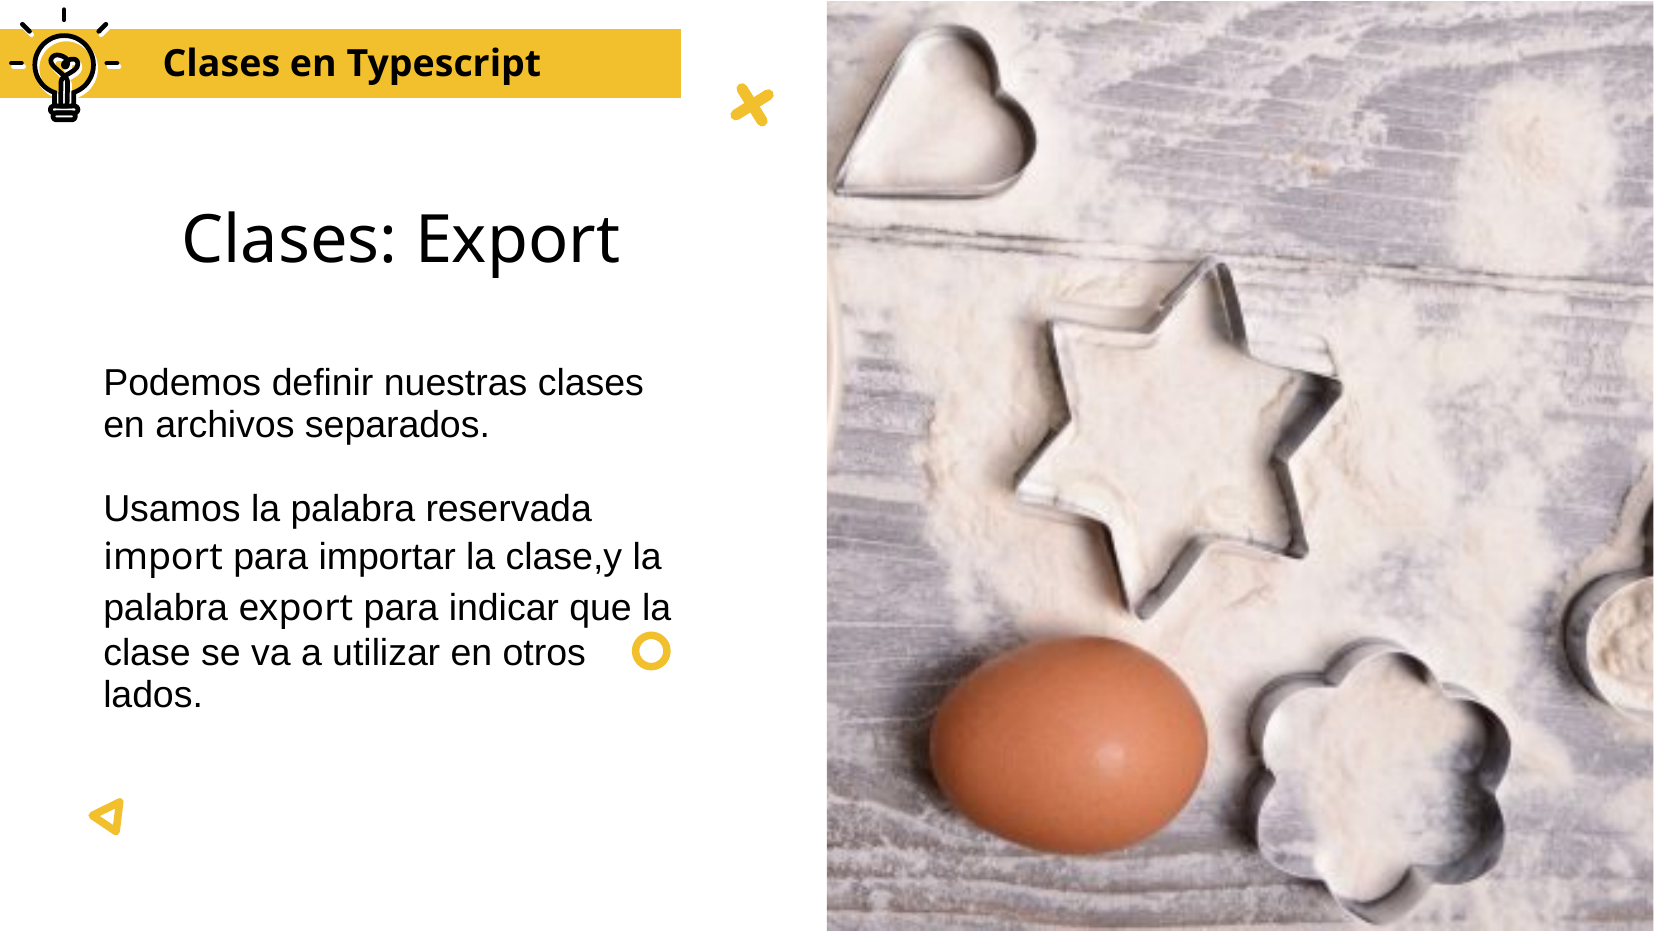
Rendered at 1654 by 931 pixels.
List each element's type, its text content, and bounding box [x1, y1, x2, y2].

text_box Clases en Typescript [147, 29, 650, 147]
text_box Podemos definir nuestras clases en archivos separados. Usamos la palabra reservada import para importar la clase,y la palabra export para indicar que la clase se va a utilizar en otros lados. [88, 354, 709, 706]
text_box Clases: Export [24, 147, 778, 325]
picture [826, 1, 1654, 931]
